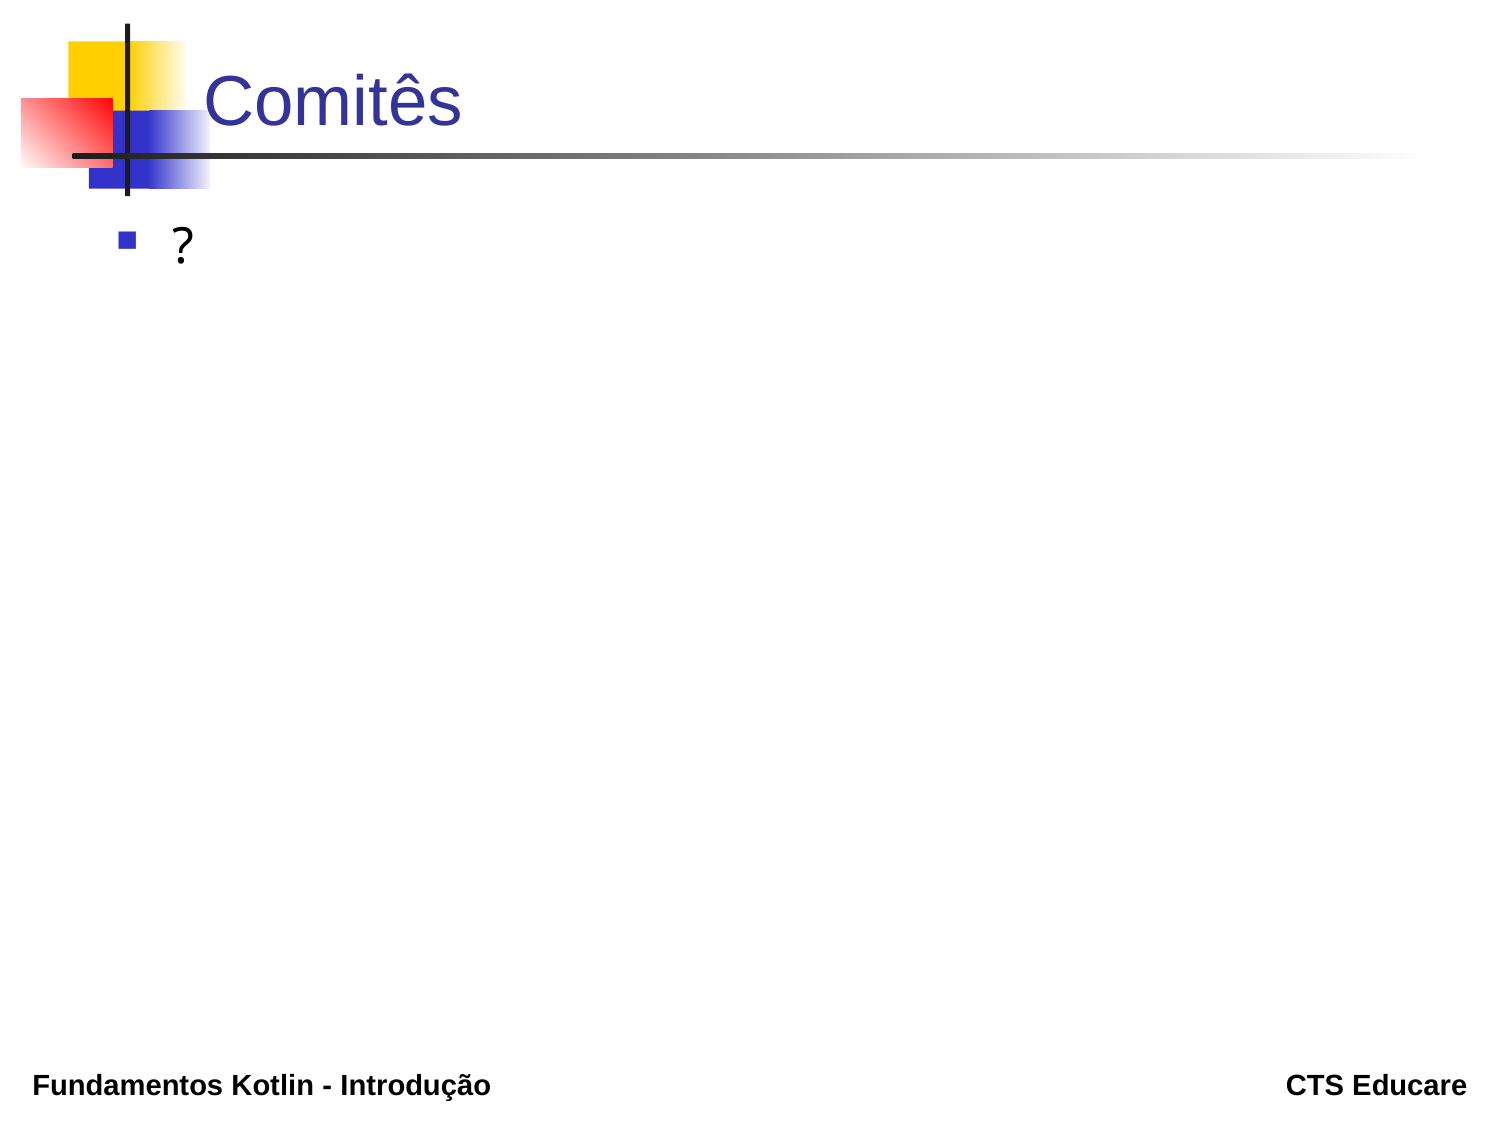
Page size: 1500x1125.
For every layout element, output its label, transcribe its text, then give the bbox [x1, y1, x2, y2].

list ? [100, 206, 1447, 1024]
title Comitês [188, 46, 1468, 149]
